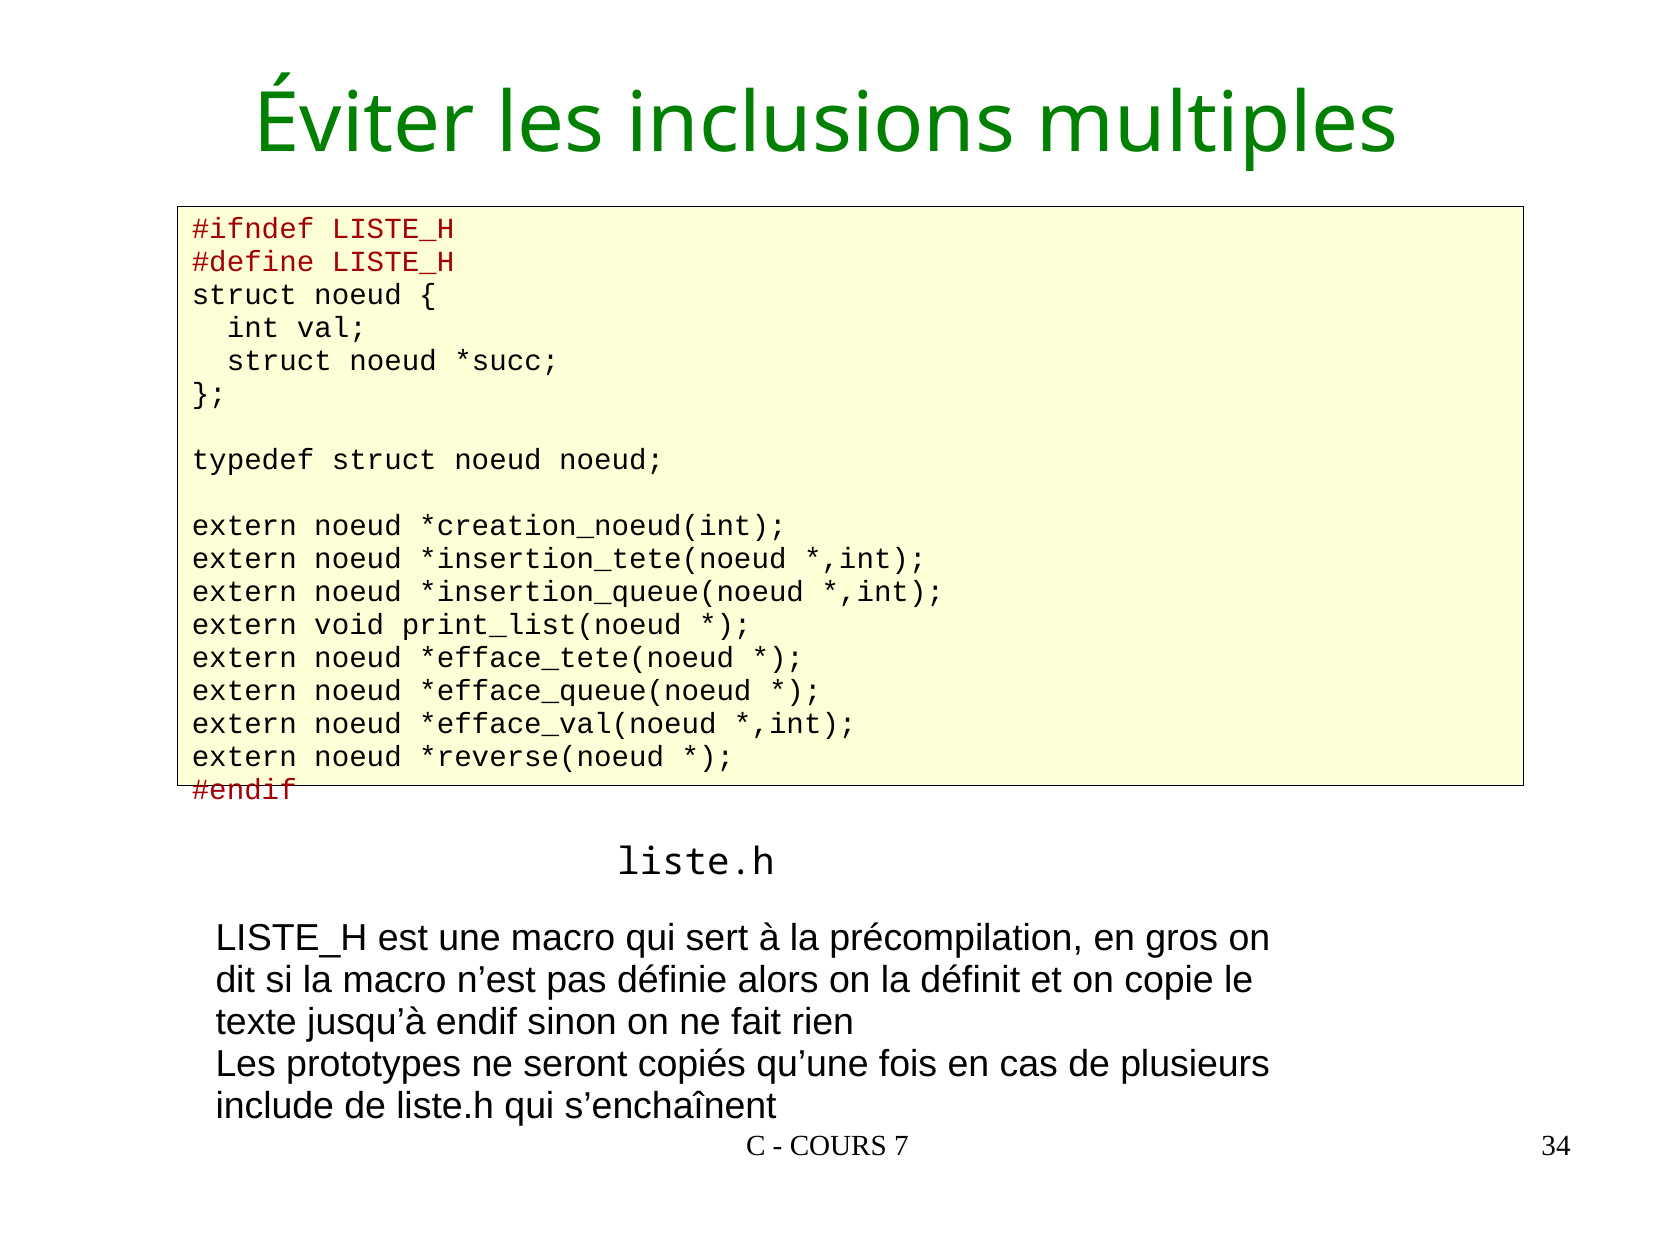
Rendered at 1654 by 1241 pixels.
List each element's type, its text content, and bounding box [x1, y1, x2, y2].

text_box liste.h [602, 826, 1099, 885]
text_box LISTE_H est une macro qui sert à la précompilation, en gros on dit si la macro n’est pas définie alors on la définit et on copie le texte jusqu’à endif sinon on ne fait rien Les prototypes ne seront copiés qu’une fois en cas de plusieurs include de liste.h qui s’enchaînent [200, 909, 1335, 1135]
text_box #ifndef LISTE_H #define LISTE_H struct noeud { int val; struct noeud *succ; }; typedef struct noeud noeud; extern noeud *creation_noeud(int); extern noeud *insertion_tete(noeud *,int); extern noeud *insertion_queue(noeud *,int); extern void print_list(noeud *); extern noeud *efface_tete(noeud *); extern noeud *efface_queue(noeud *); extern noeud *efface_val(noeud *,int); extern noeud *reverse(noeud *); #endif [177, 206, 1524, 786]
title Éviter les inclusions multiples [82, 49, 1571, 189]
